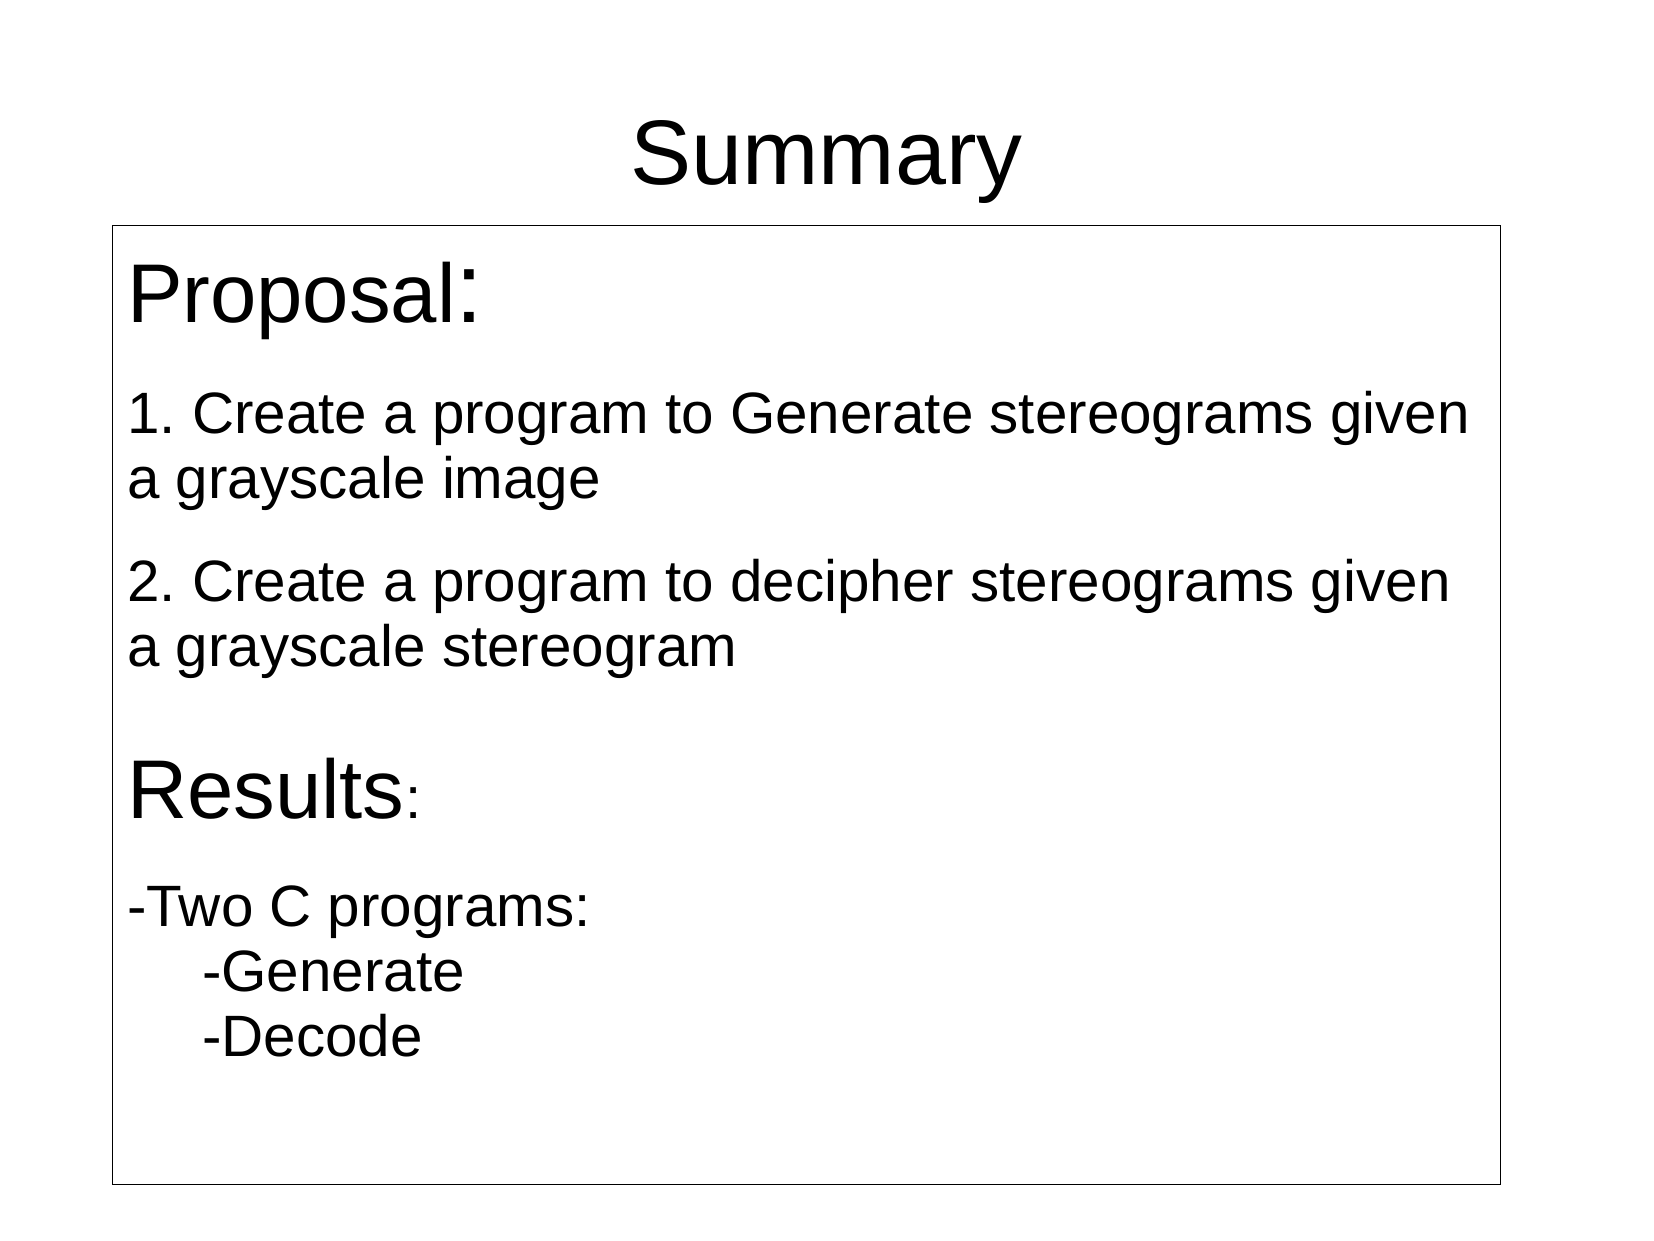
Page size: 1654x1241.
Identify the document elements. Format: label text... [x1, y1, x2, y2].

title Summary [82, 49, 1571, 257]
text_box Proposal: 1. Create a program to Generate stereograms given a grayscale image 2. Create a program to decipher stereograms given a grayscale stereogram Results: -Two C programs: -Generate -Decode [112, 225, 1501, 1185]
